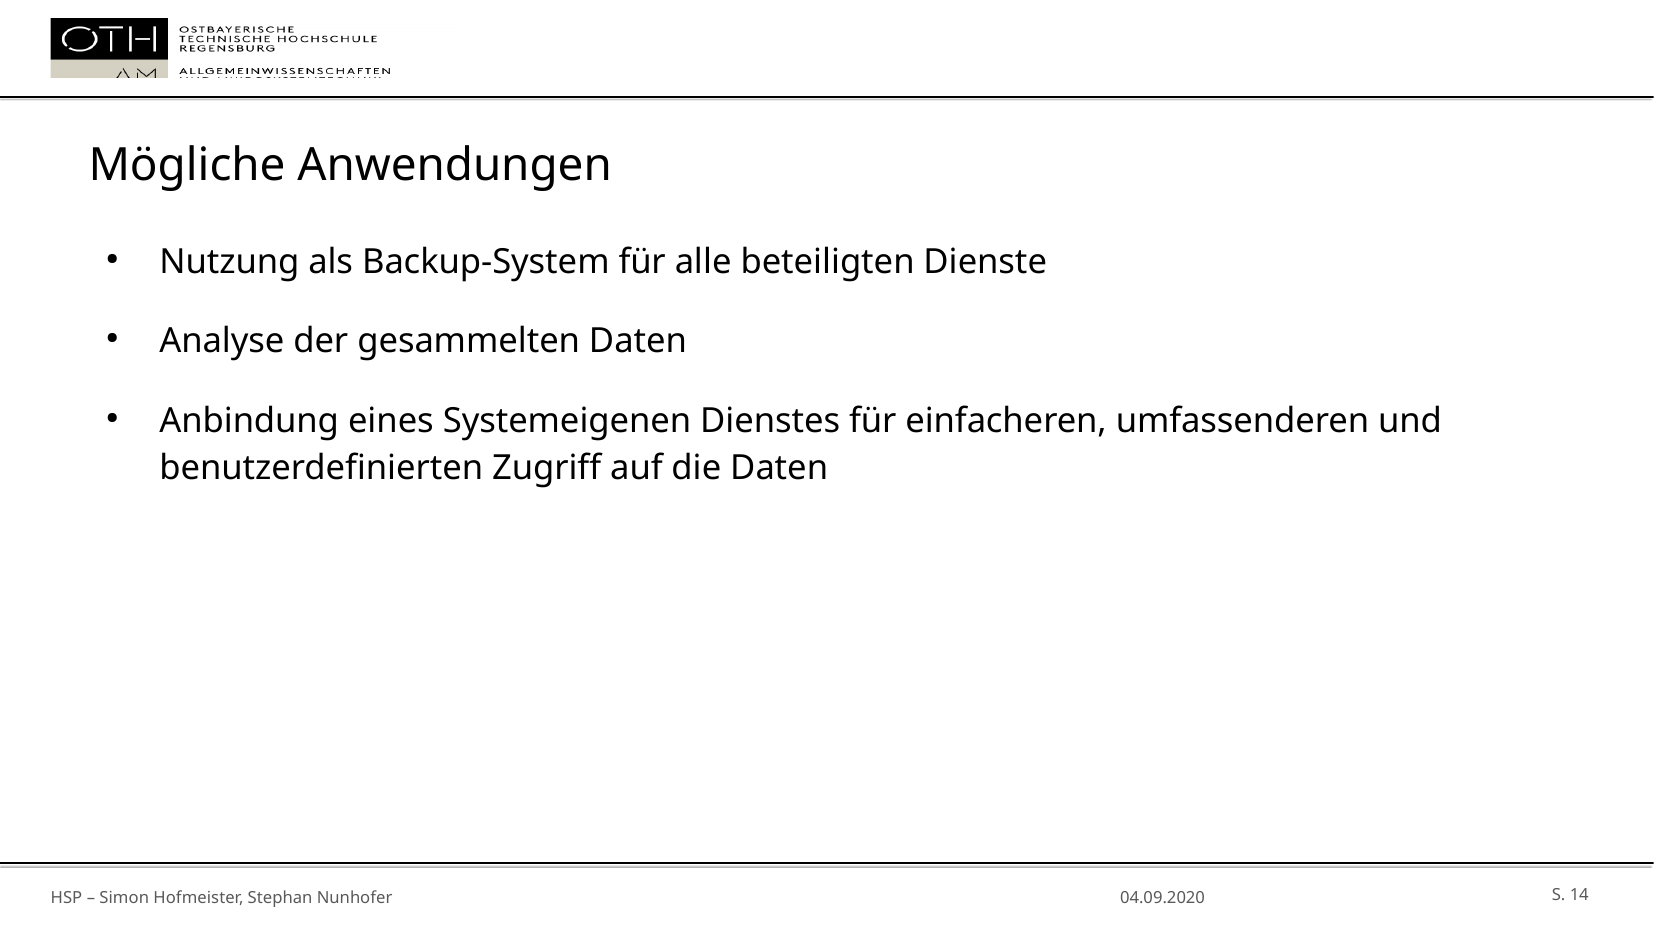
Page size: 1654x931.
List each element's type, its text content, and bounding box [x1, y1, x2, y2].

title Mögliche Anwendungen [88, 118, 1565, 207]
list Nutzung als Backup-System für alle beteiligten Dienste Analyse der gesammelten Daten Anbindung eines Systemeigenen Dienstes für einfacheren, umfassenderen und benutzerdefinierten Zugriff auf die Daten [88, 236, 1565, 798]
picture [50, 18, 456, 78]
